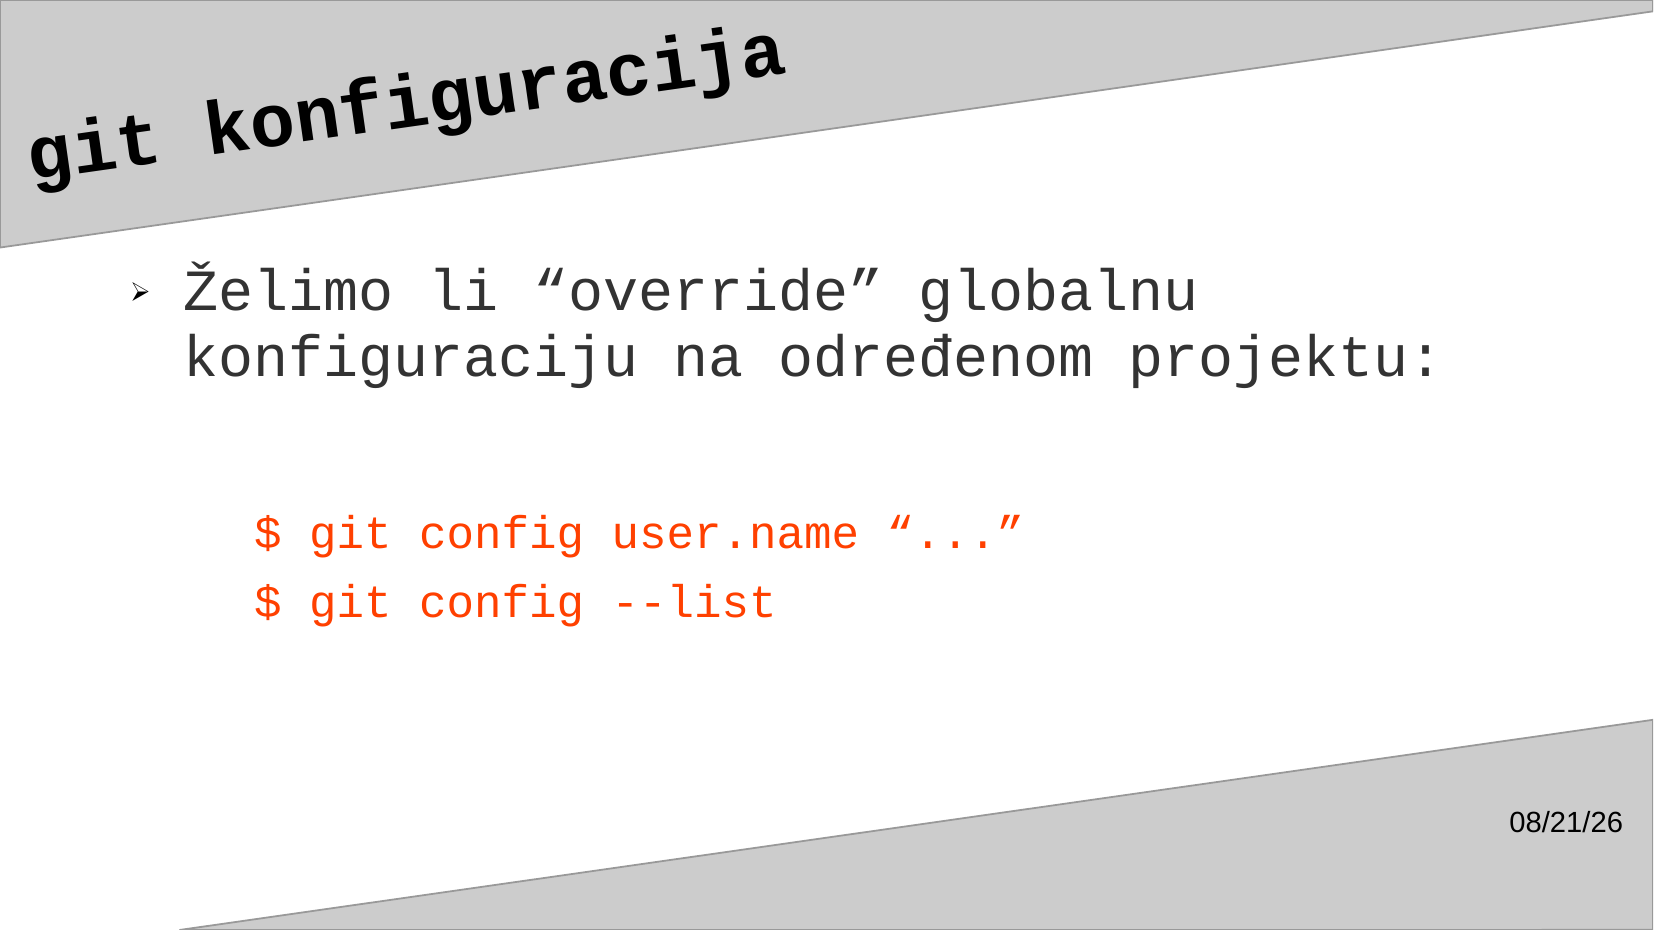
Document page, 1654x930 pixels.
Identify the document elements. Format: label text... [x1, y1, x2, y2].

list Želimo li “override” globalnu konfiguraciju na određenom projektu: $ git config user.name “...” $ git config --list [112, 262, 1493, 840]
title git konfiguracija [16, 0, 1501, 239]
